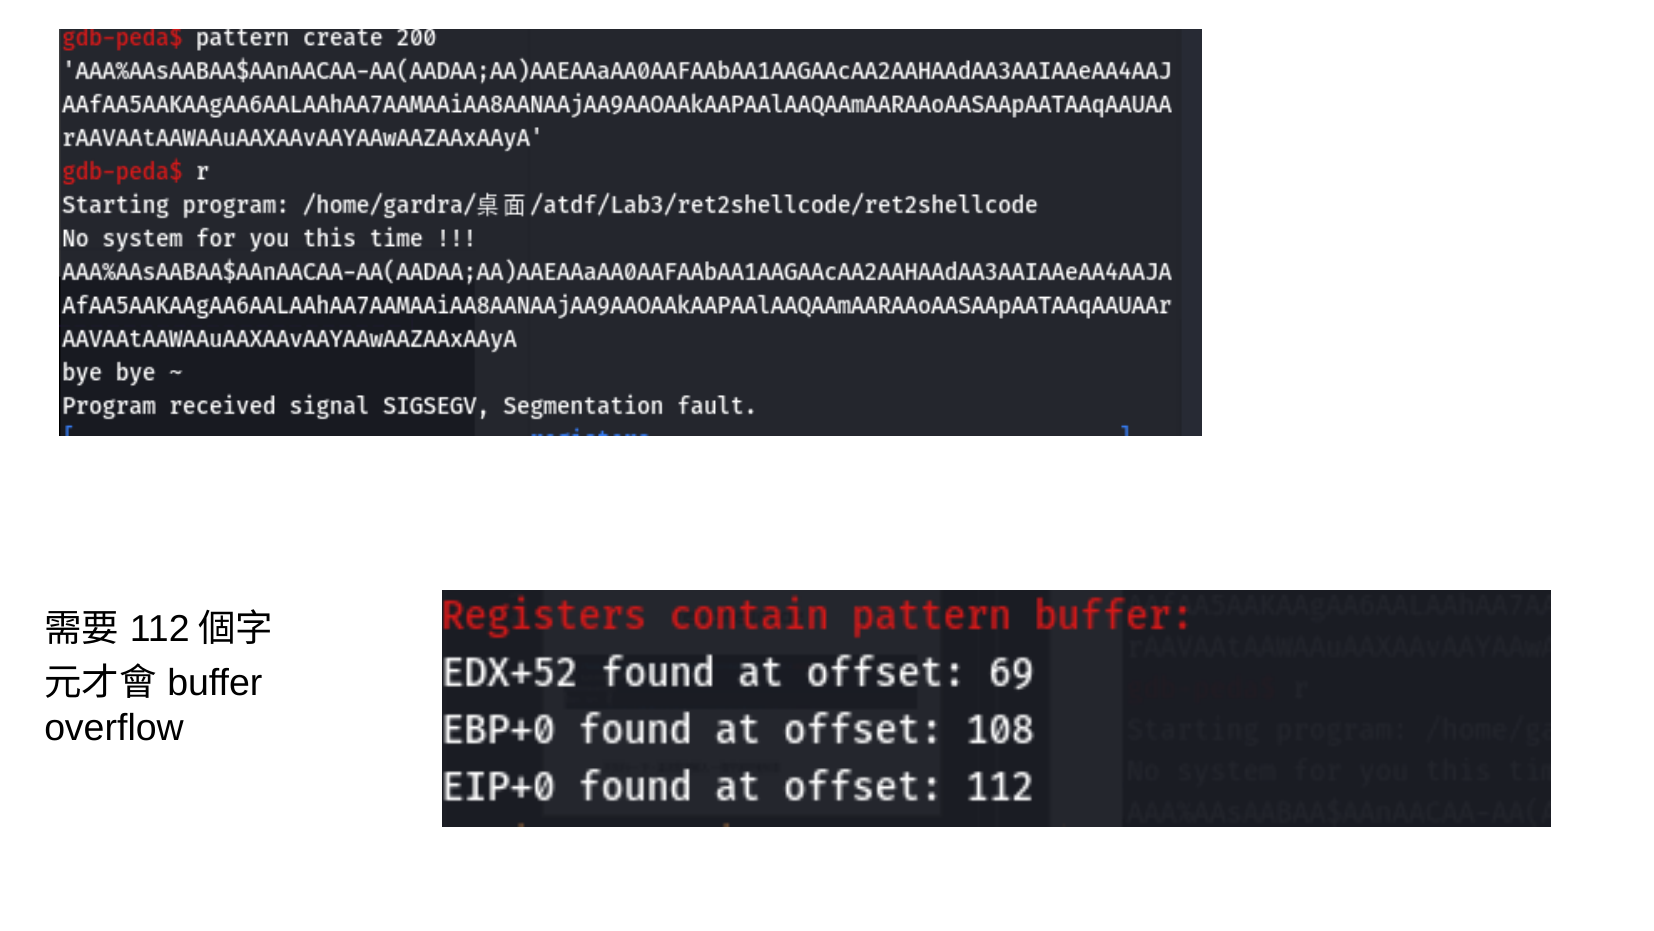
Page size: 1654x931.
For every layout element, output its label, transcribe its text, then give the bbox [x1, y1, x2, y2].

text_box 需要112個字元才會buffer overflow [29, 590, 325, 756]
picture [59, 29, 1202, 436]
picture [442, 590, 1551, 827]
